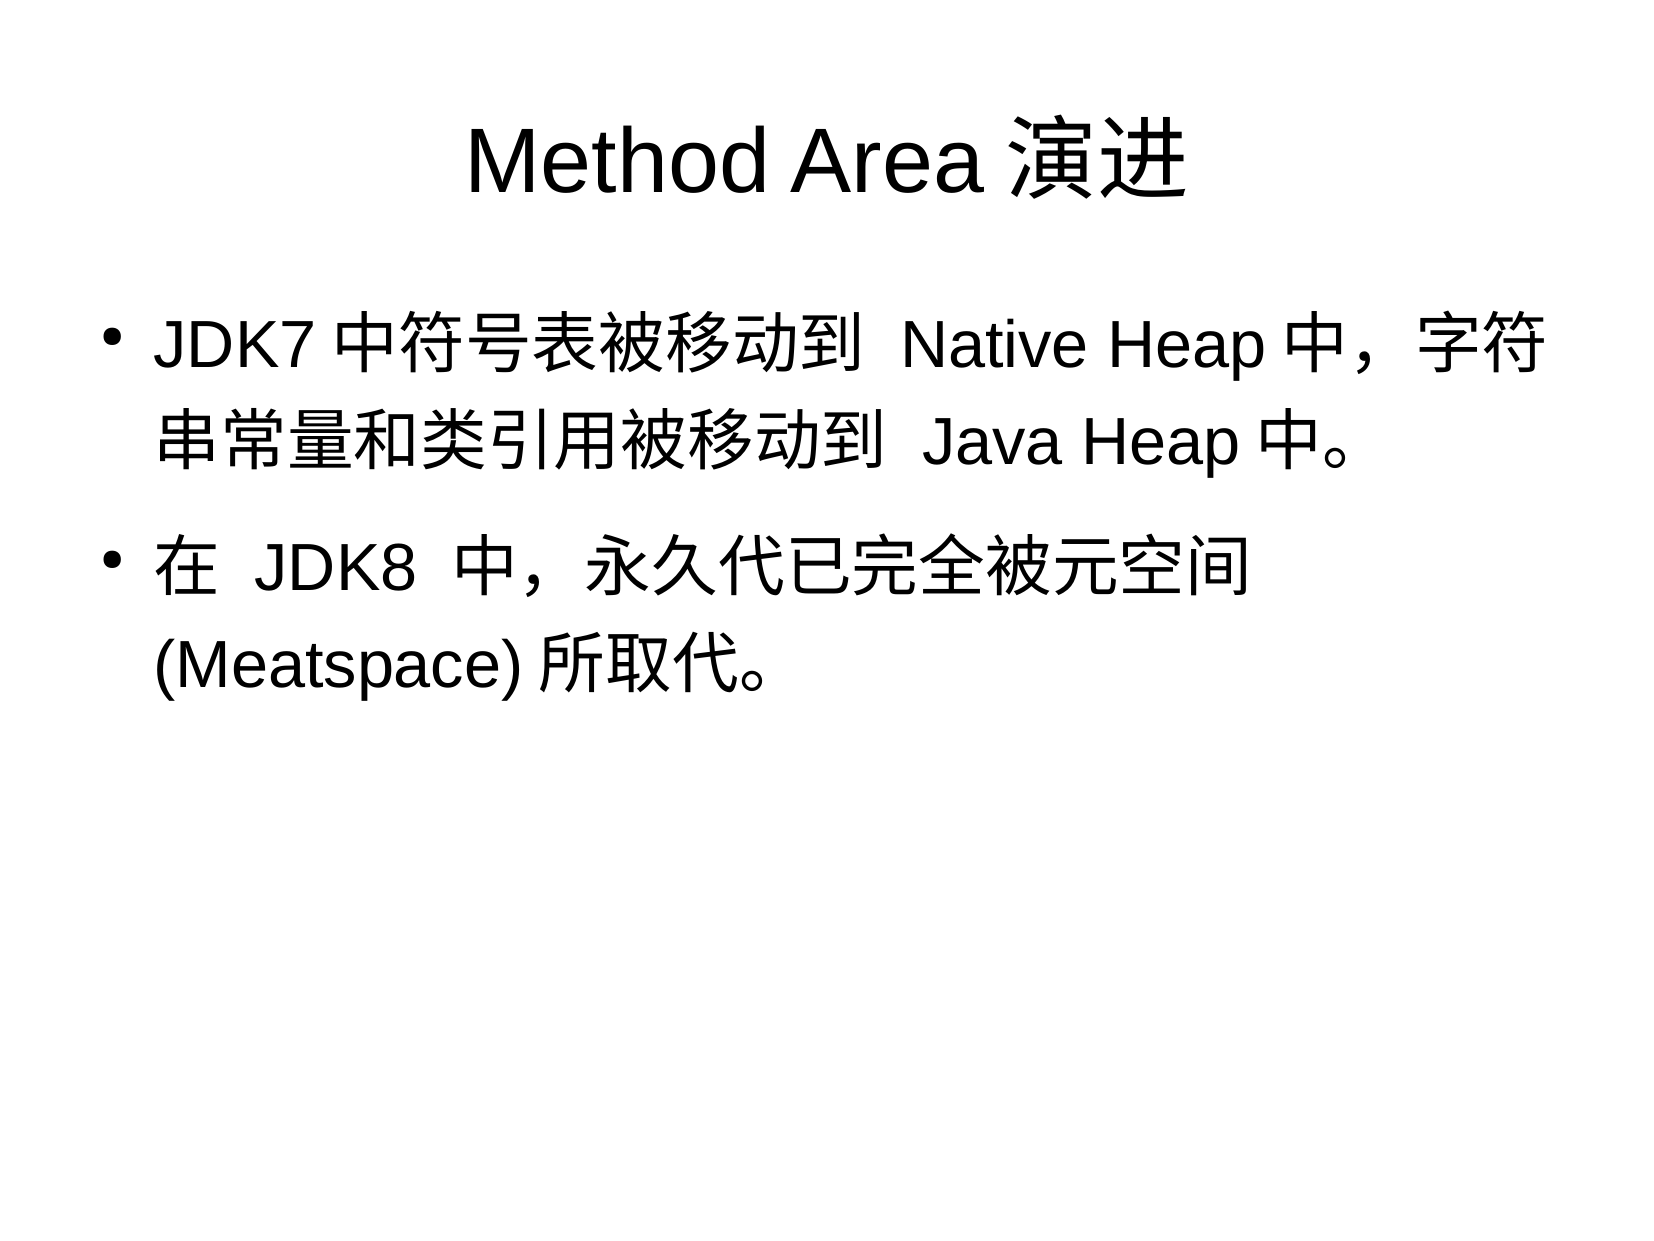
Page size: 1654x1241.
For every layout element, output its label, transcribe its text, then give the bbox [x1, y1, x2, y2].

title Method Area演进 [82, 49, 1571, 257]
list JDK7中符号表被移动到 Native Heap中，字符串常量和类引用被移动到 Java Heap中。 在 JDK8 中，永久代已完全被元空间(Meatspace)所取代。 [82, 290, 1571, 1010]
